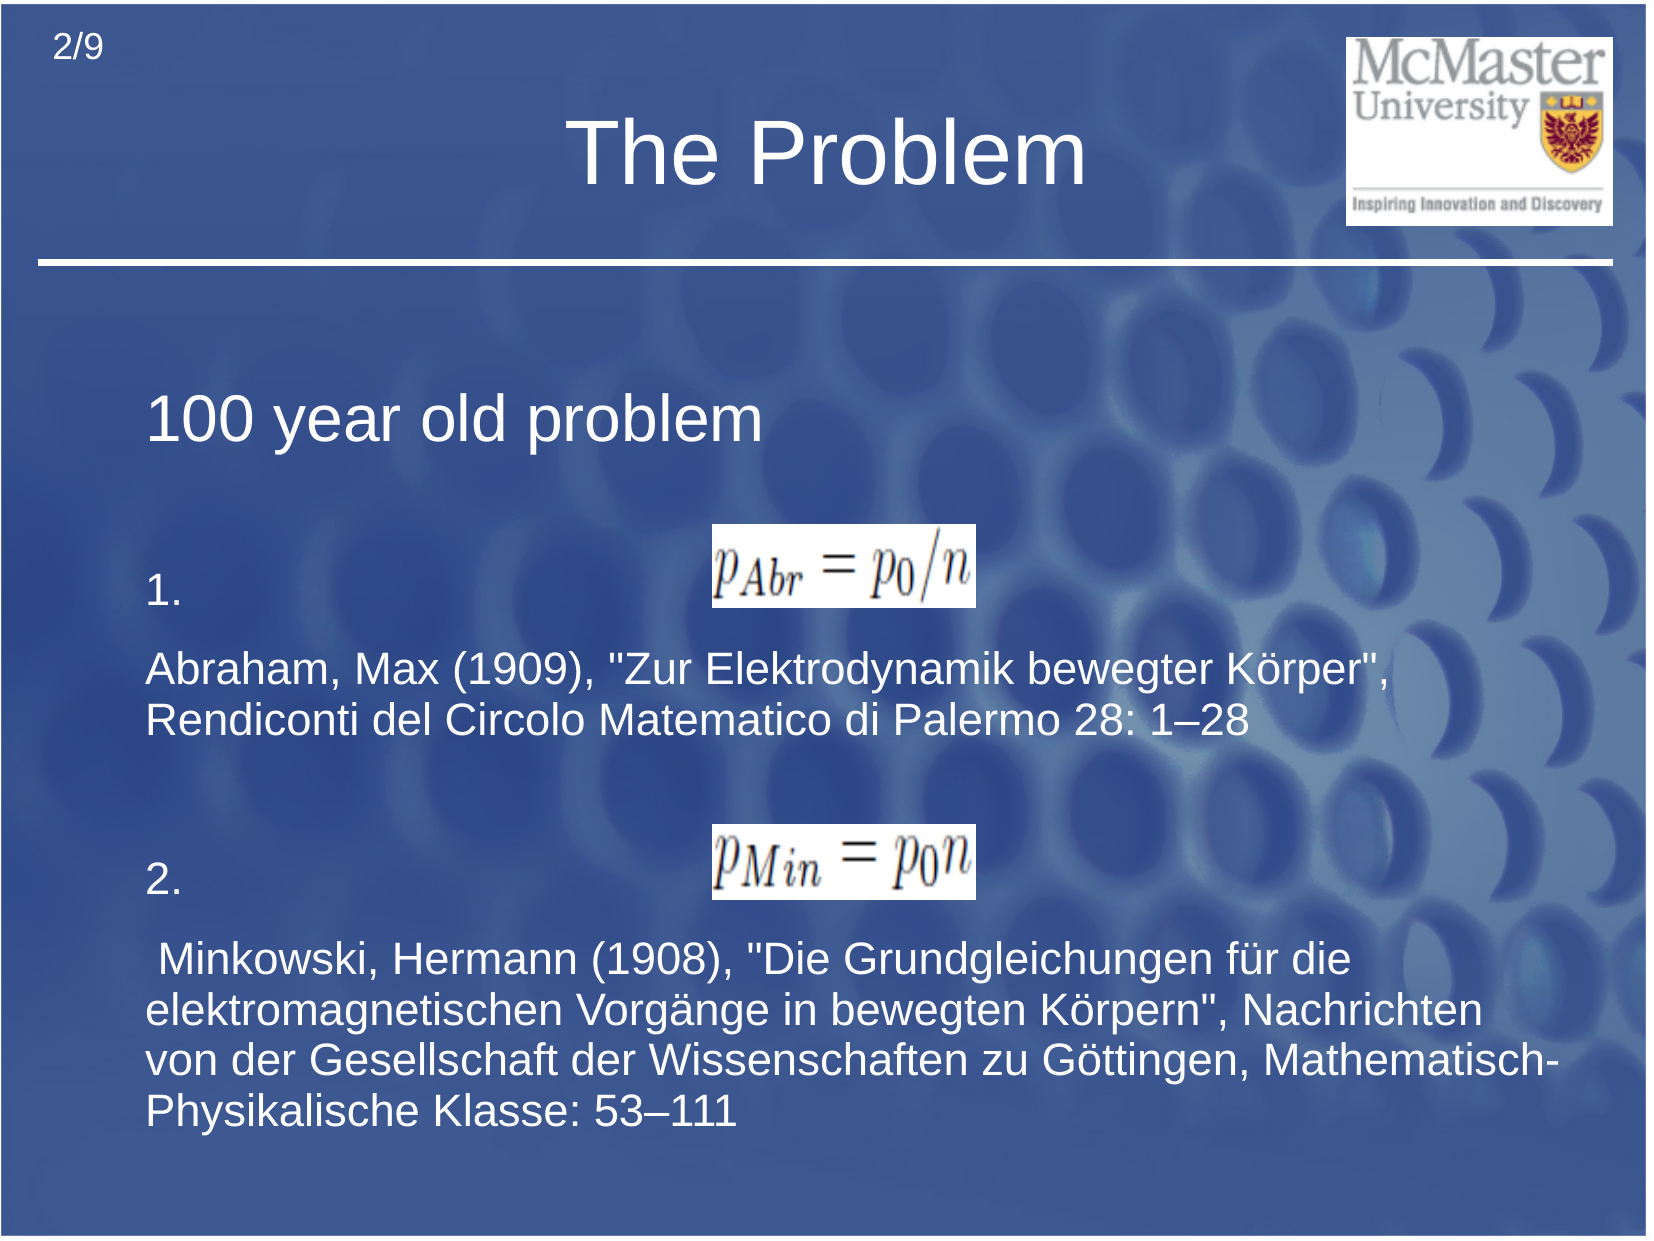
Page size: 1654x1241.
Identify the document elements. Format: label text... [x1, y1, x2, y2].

title The Problem [82, 49, 1571, 257]
list 100 year old problem 1. Abraham, Max (1909), "Zur Elektrodynamik bewegter Körper", Rendiconti del Circolo Matematico di Palermo 28: 1–28 2. Minkowski, Hermann (1908), "Die Grundgleichungen für die elektromagnetischen Vorgänge in bewegten Körpern", Nachrichten von der Gesellschaft der Wissenschaften zu Göttingen, Mathematisch-Physikalische Klasse: 53–111 [75, 381, 1564, 1201]
text_box 2/9 [37, 18, 147, 76]
picture [0, 0, 1651, 1241]
